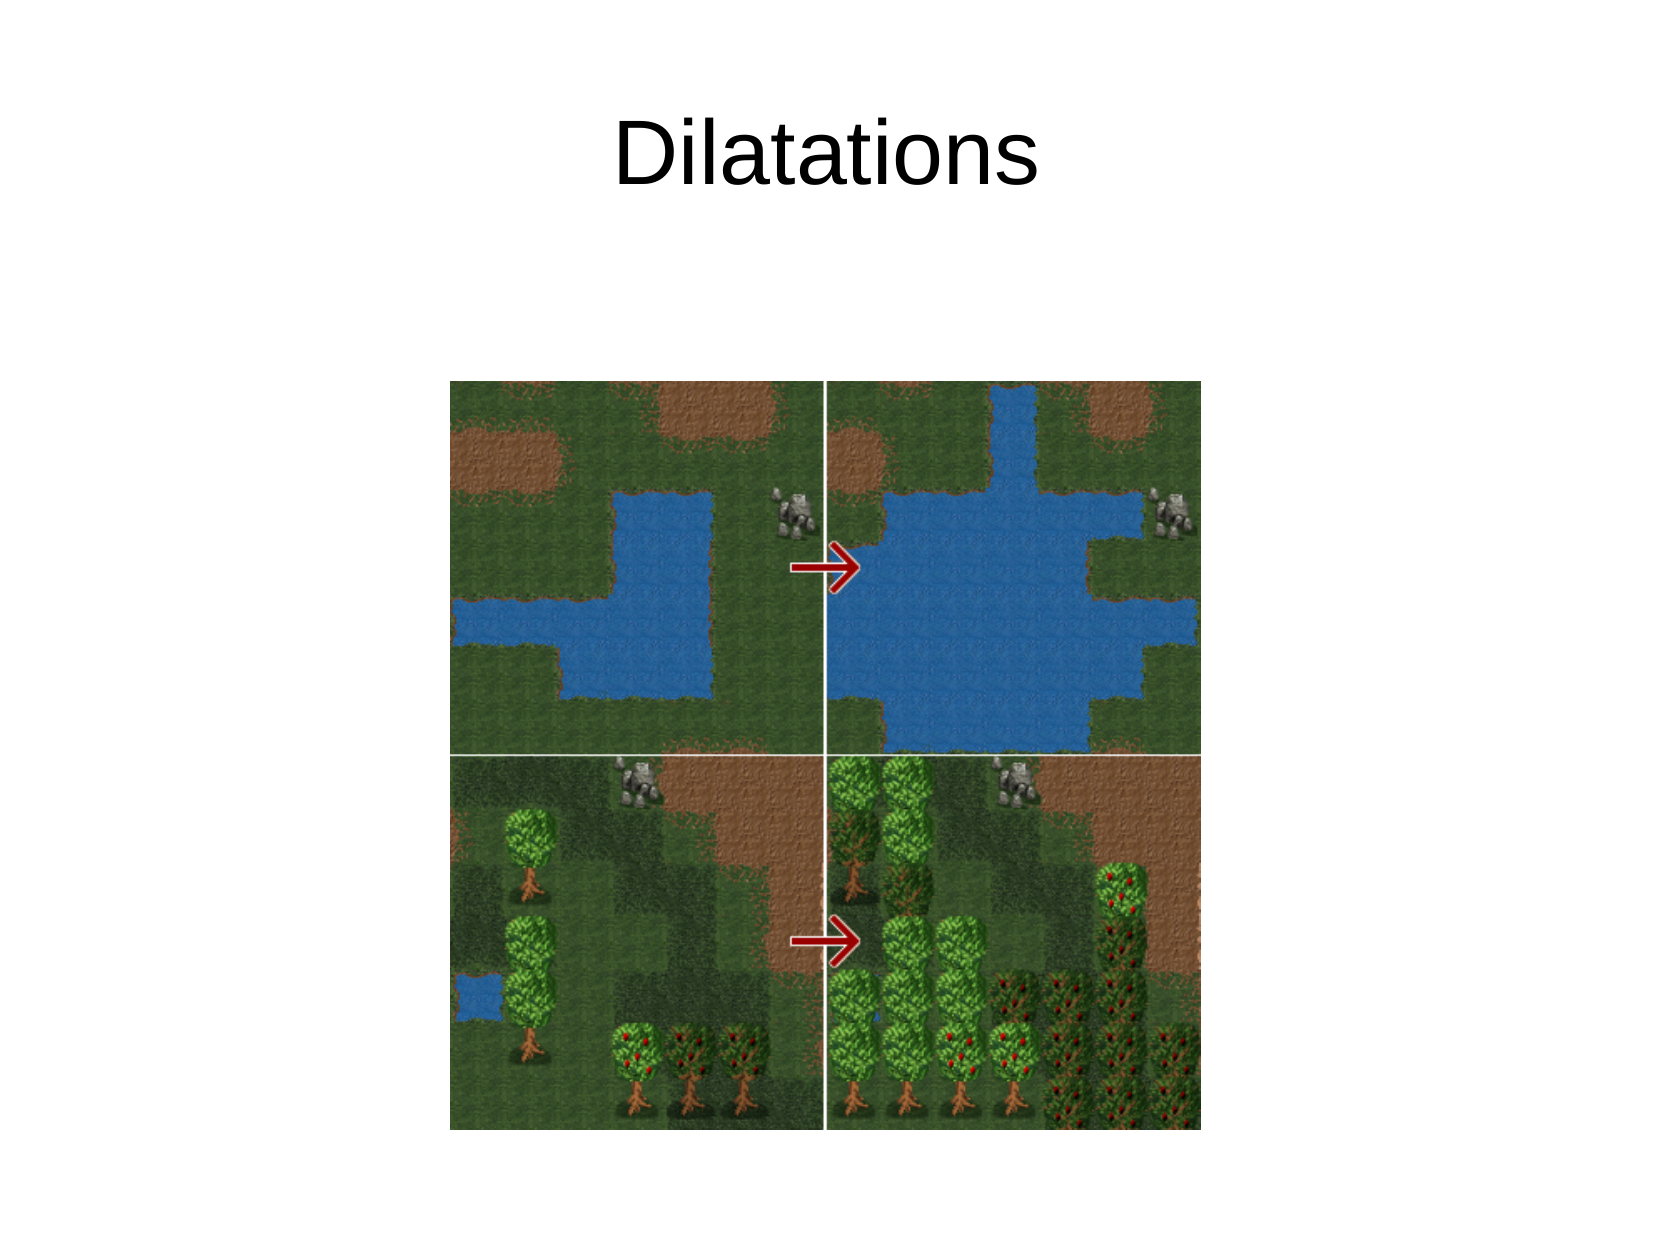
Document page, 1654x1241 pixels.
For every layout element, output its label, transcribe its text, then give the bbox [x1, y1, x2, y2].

title Dilatations [82, 49, 1571, 257]
picture [450, 381, 1201, 1130]
